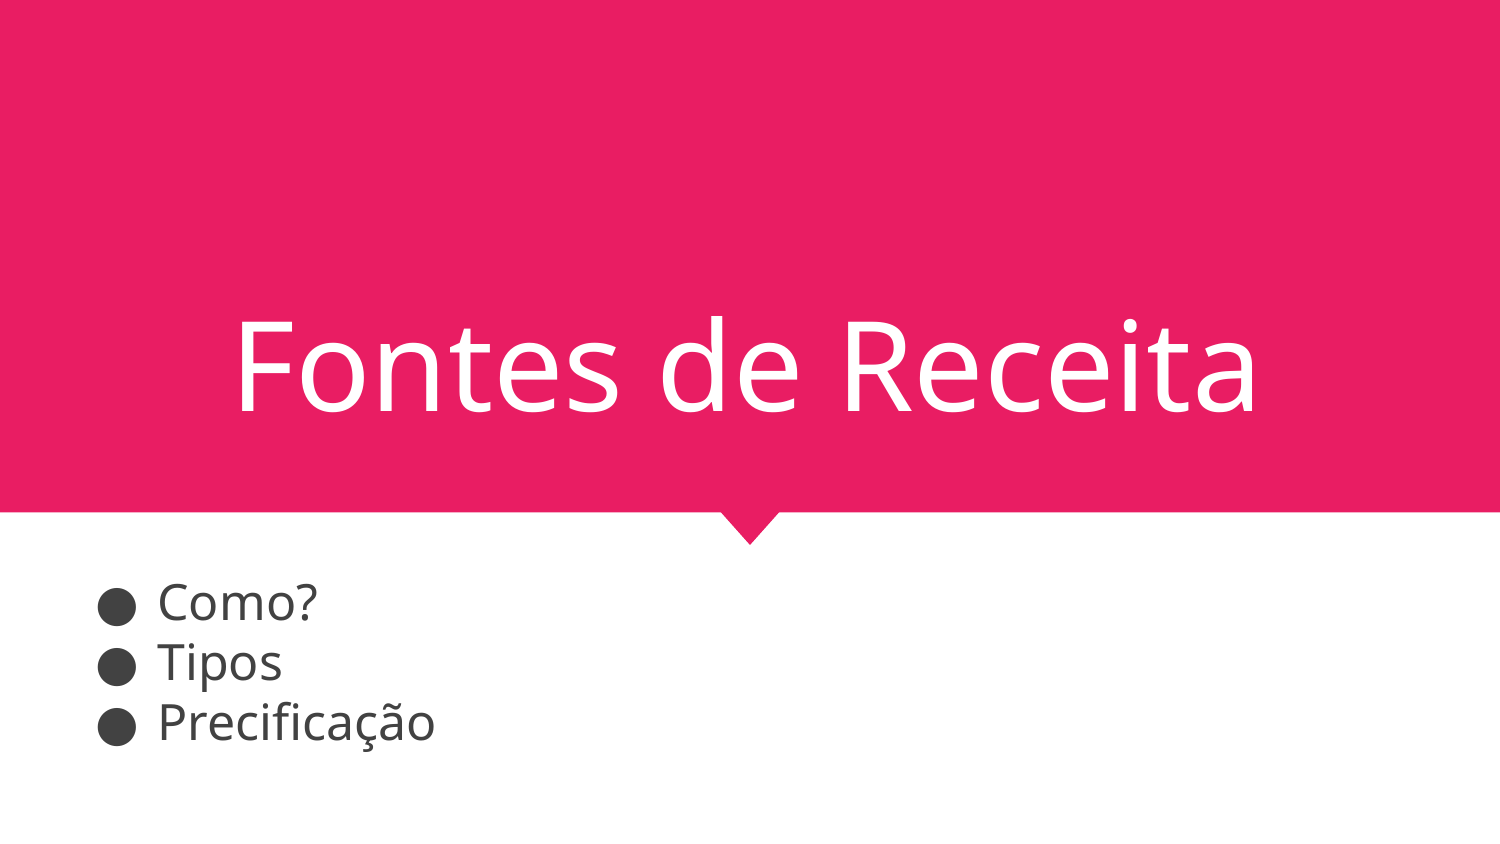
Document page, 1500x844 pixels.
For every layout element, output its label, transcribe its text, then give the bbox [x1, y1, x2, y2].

title Fontes de Receita [67, 105, 1427, 452]
subtitle Como? Tipos Precificação [67, 557, 1427, 765]
